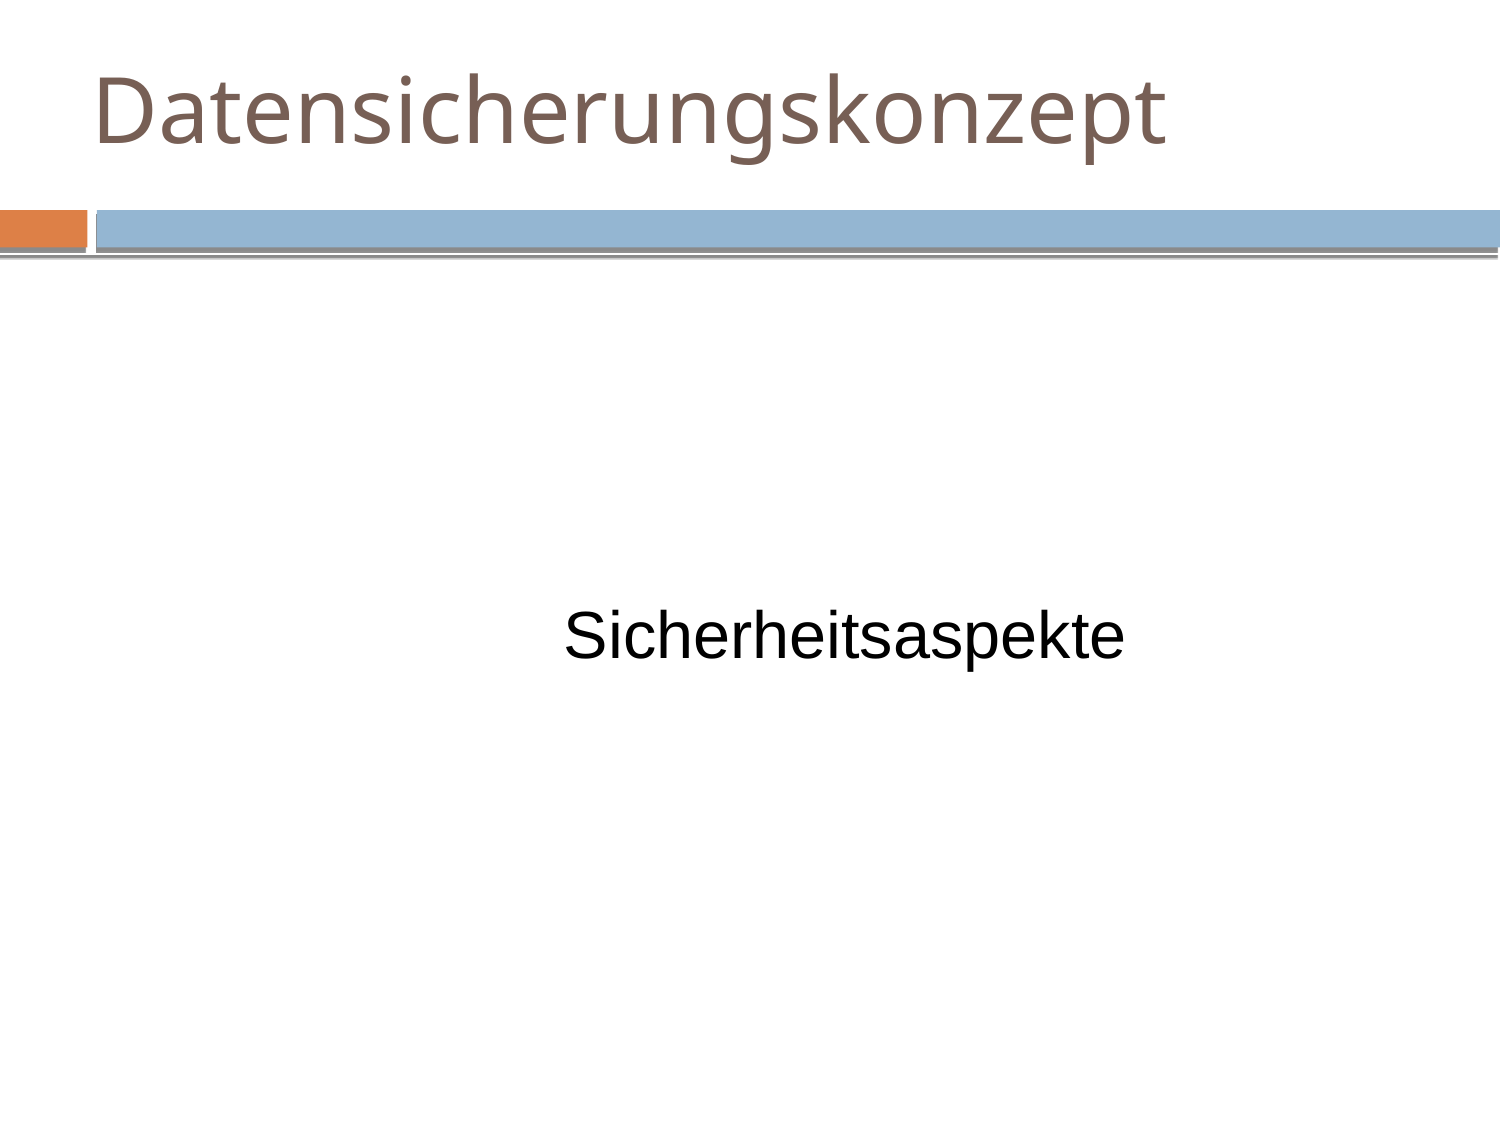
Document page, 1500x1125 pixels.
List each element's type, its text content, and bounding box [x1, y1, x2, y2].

title Datensicherungskonzept [91, 34, 1305, 182]
text_box Sicherheitsaspekte [513, 590, 1359, 723]
